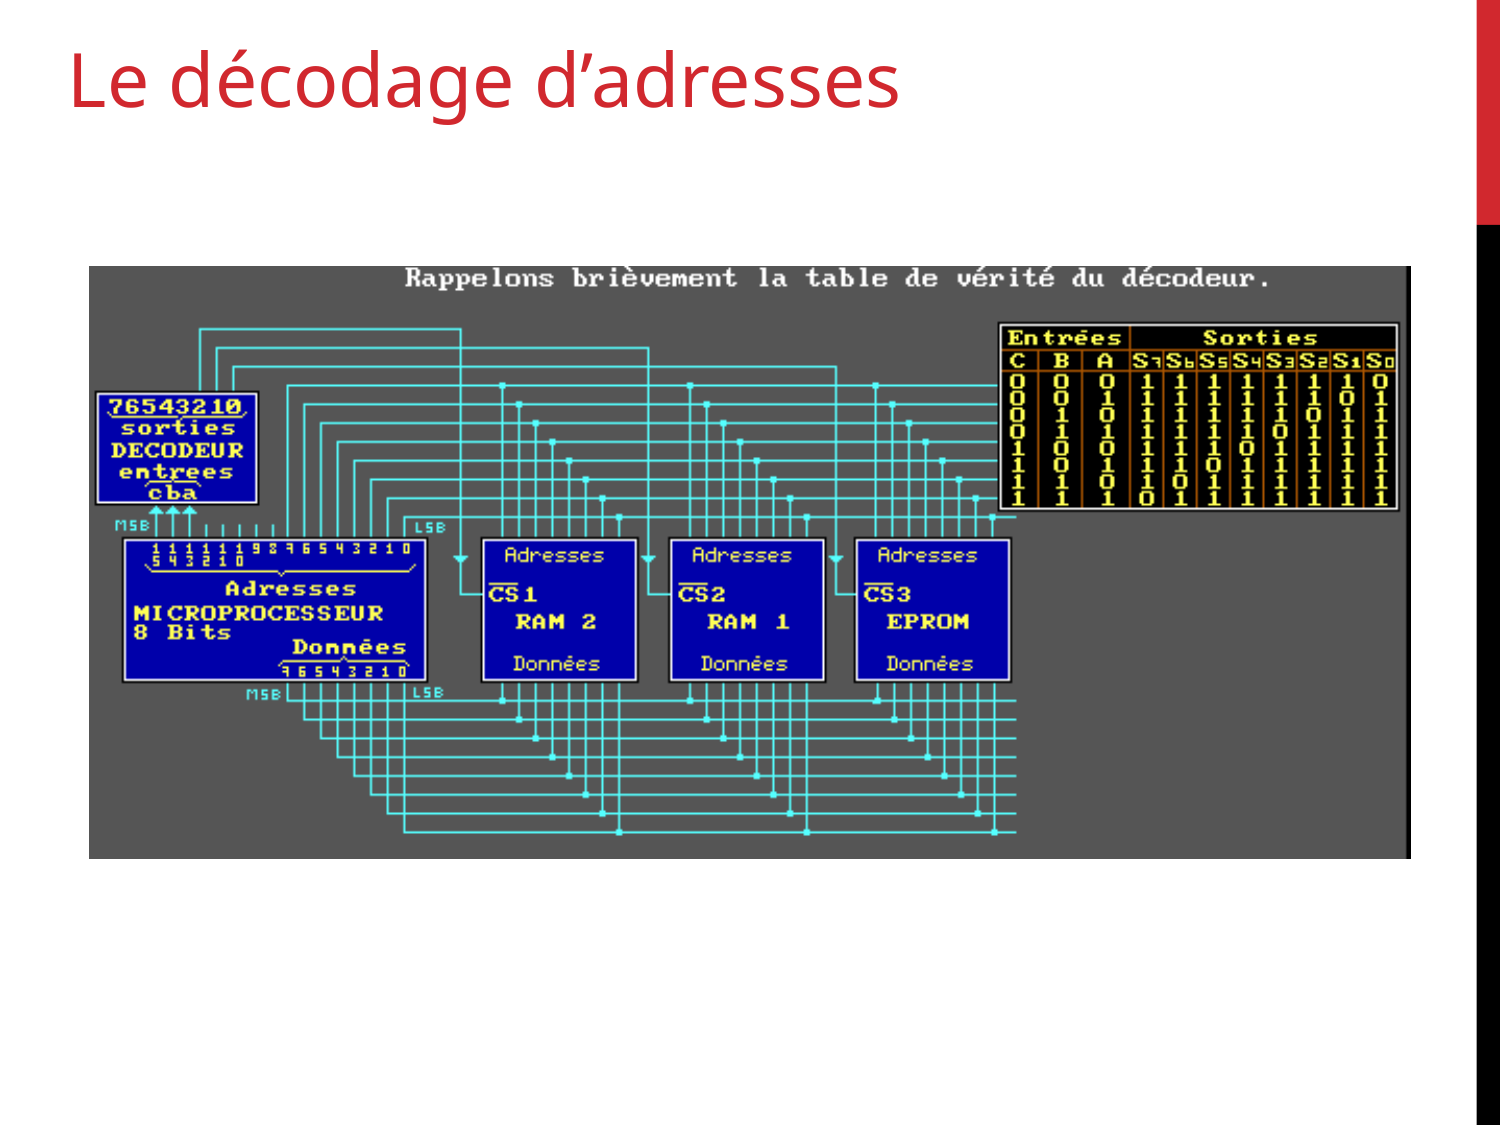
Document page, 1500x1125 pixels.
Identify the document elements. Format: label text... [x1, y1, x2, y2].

picture [89, 266, 1411, 859]
list [75, 184, 1424, 882]
title Le décodage d’adresses [53, 25, 1459, 173]
